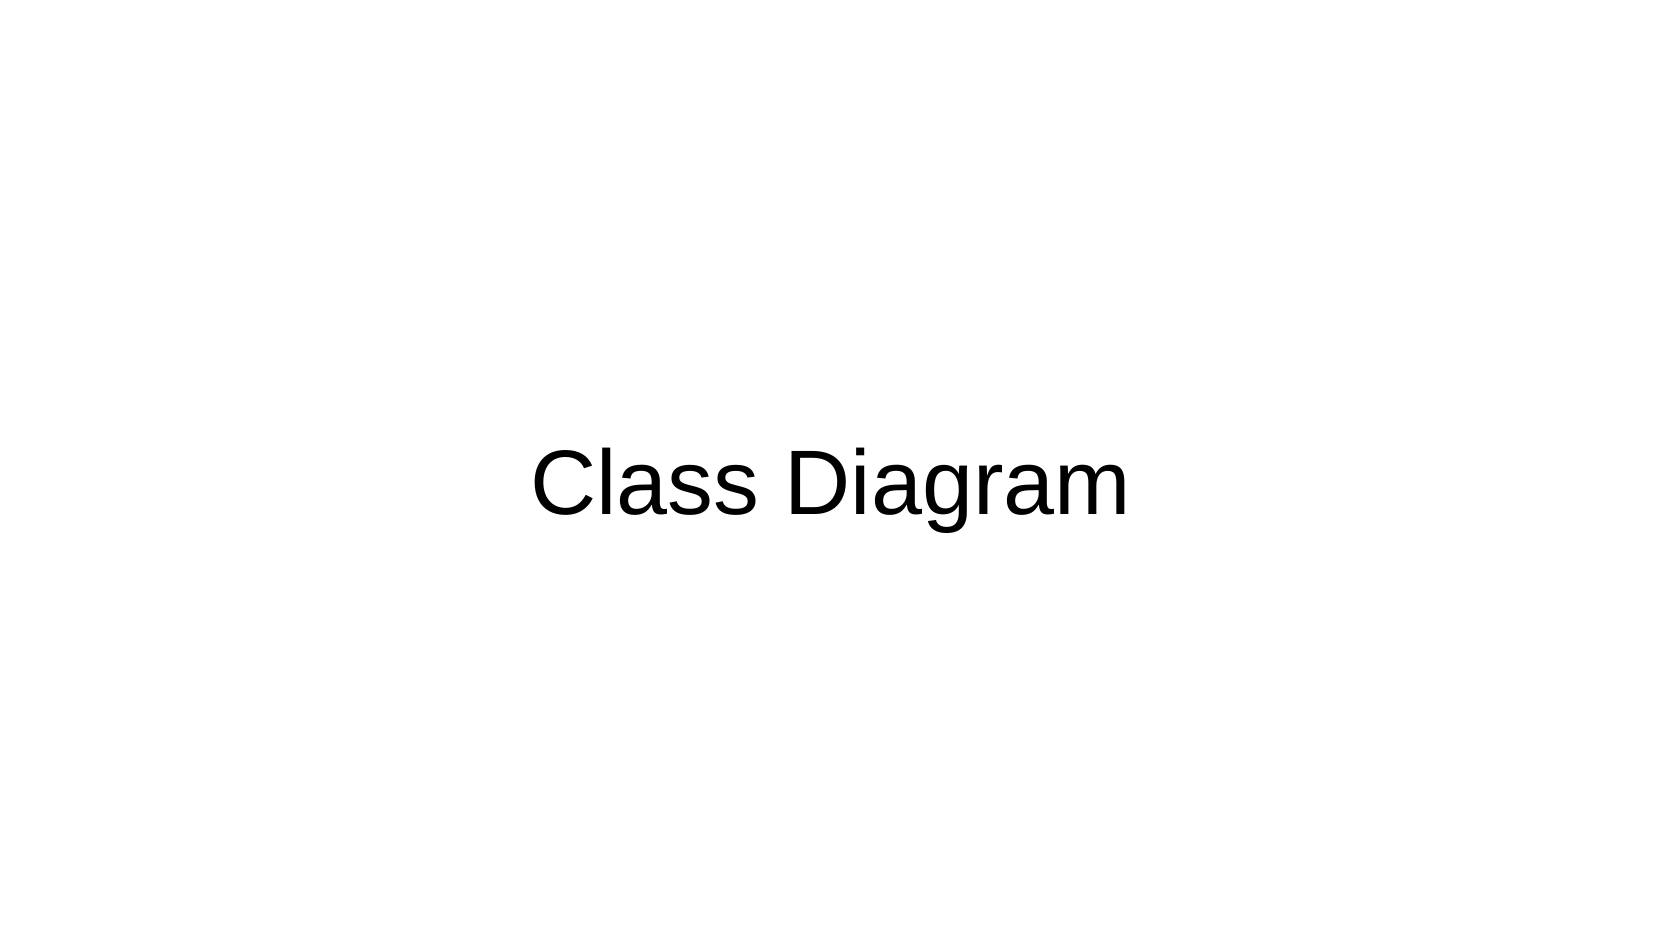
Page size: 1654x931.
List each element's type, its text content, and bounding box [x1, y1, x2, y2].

title Class Diagram [86, 405, 1576, 561]
